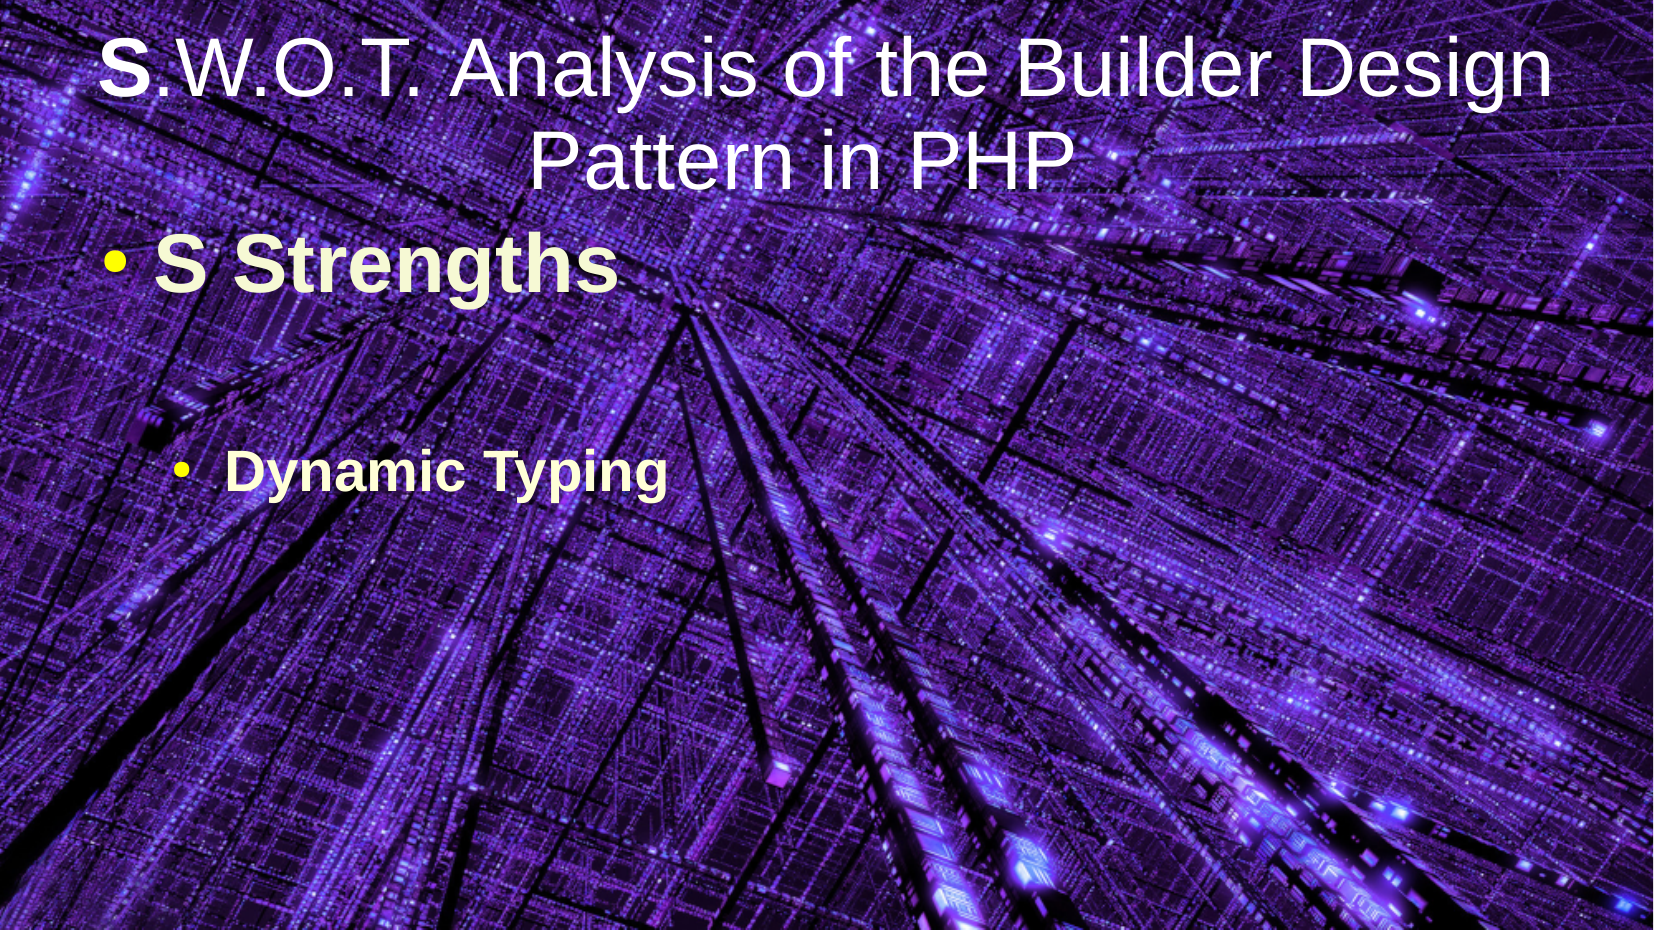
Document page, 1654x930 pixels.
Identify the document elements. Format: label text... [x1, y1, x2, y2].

title S.W.O.T. Analysis of the Builder Design Pattern in PHP [82, 21, 1571, 208]
list S Strengths Dynamic Typing [82, 217, 1571, 757]
picture [0, 0, 1654, 930]
